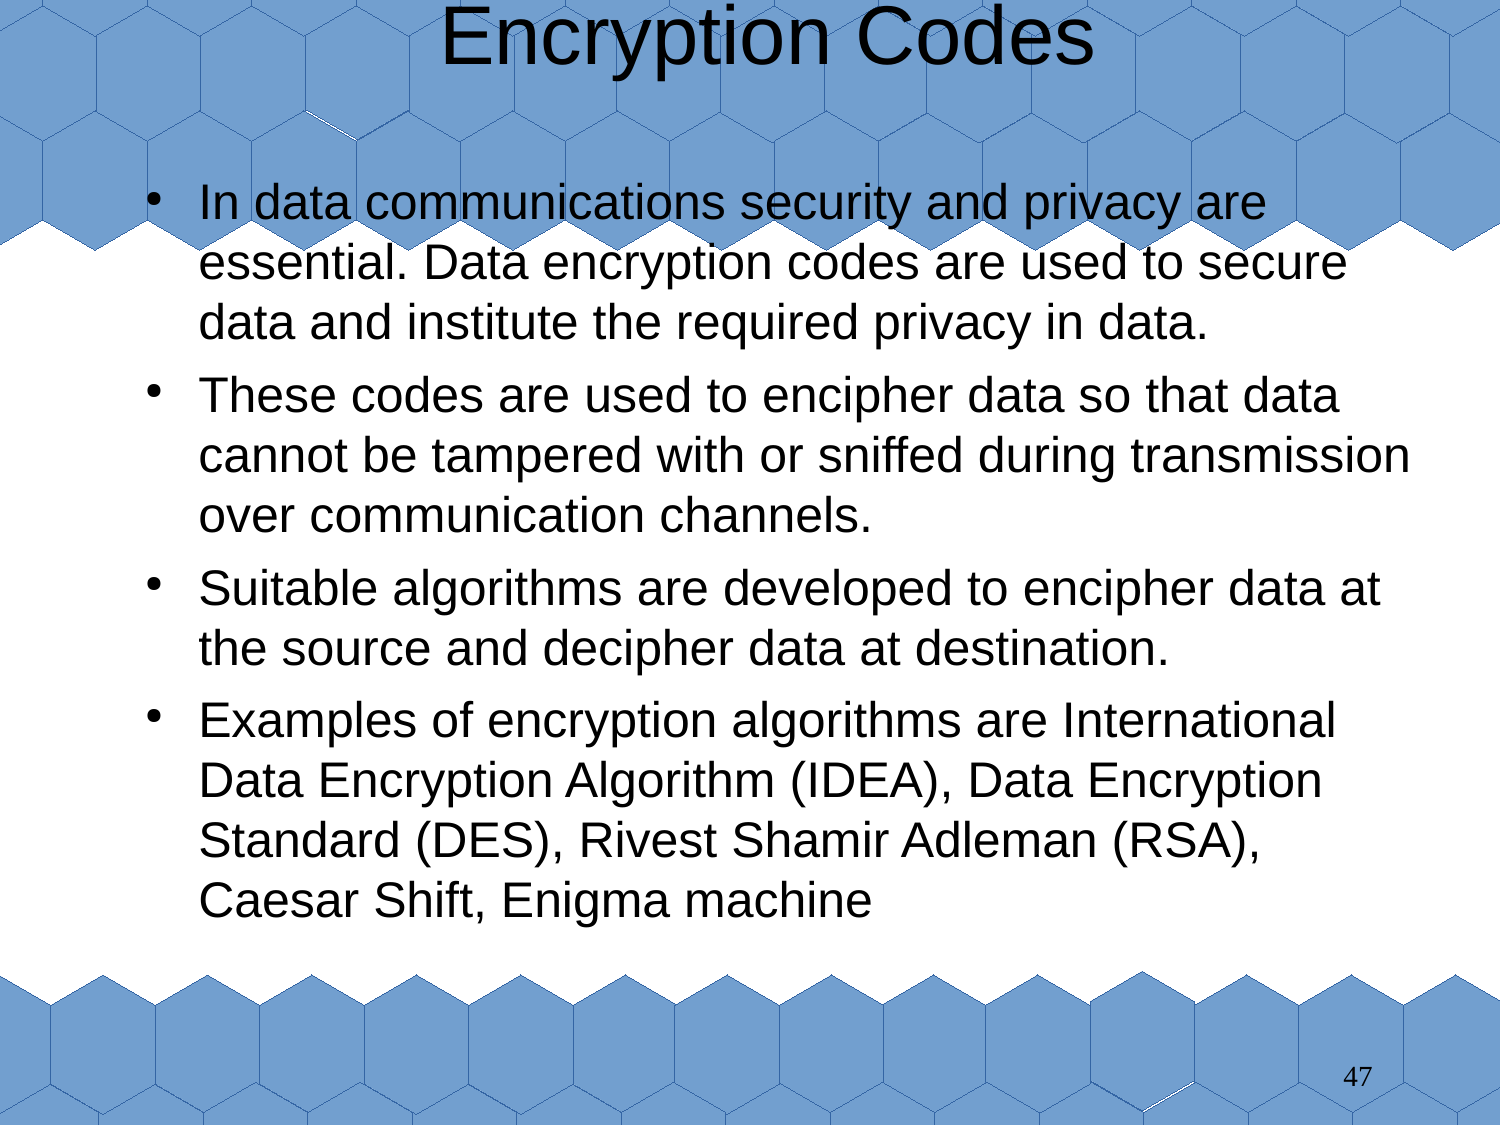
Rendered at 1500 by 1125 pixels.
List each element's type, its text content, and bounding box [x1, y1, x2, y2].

title Encryption Codes [112, 0, 1388, 162]
list In data communications security and privacy are essential. Data encryption codes are used to secure data and institute the required privacy in data. These codes are used to encipher data so that data cannot be tampered with or sniffed during transmission over communication channels. Suitable algorithms are developed to encipher data at the source and decipher data at destination. Examples of encryption algorithms are International Data Encryption Algorithm (IDEA), Data Encryption Standard (DES), Rivest Shamir Adleman (RSA), Caesar Shift, Enigma machine [112, 162, 1438, 1051]
text_box <number> [1074, 1050, 1388, 1125]
